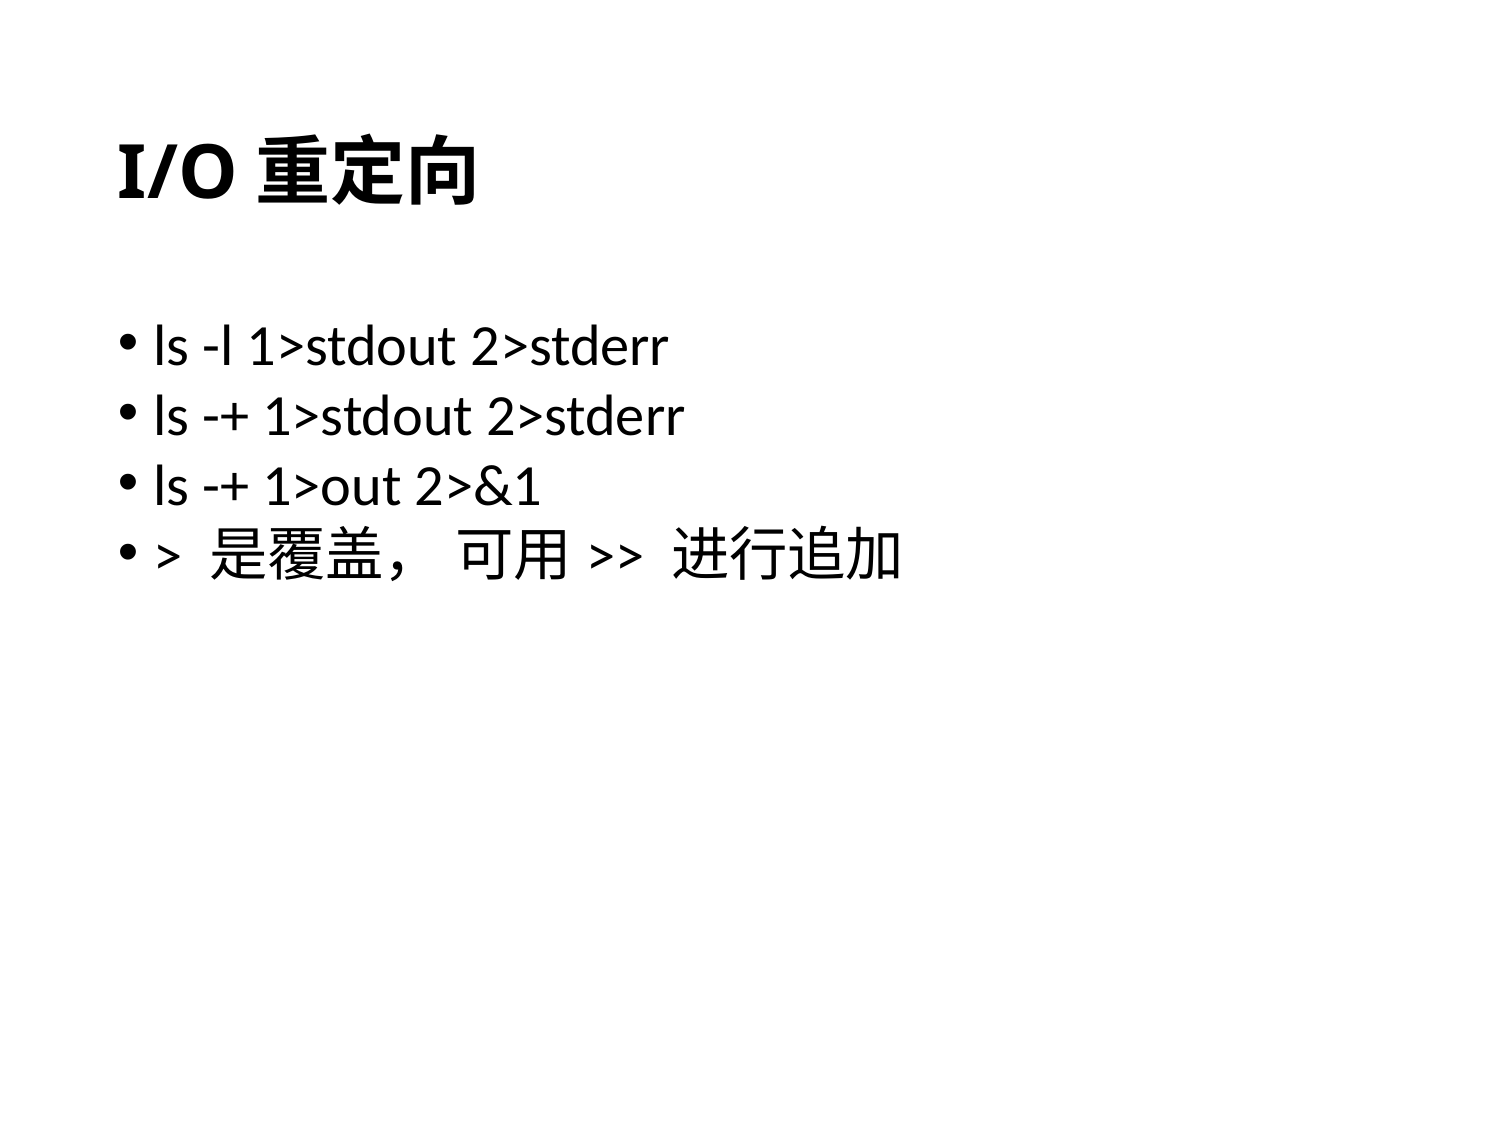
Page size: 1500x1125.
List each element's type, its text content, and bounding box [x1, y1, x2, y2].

text_box I/O重定向 [103, 59, 1397, 277]
text_box ls -l 1>stdout 2>stderr ls -+ 1>stdout 2>stderr ls -+ 1>out 2>&1 > 是覆盖， 可用>> 进行追加 [103, 299, 1397, 1013]
